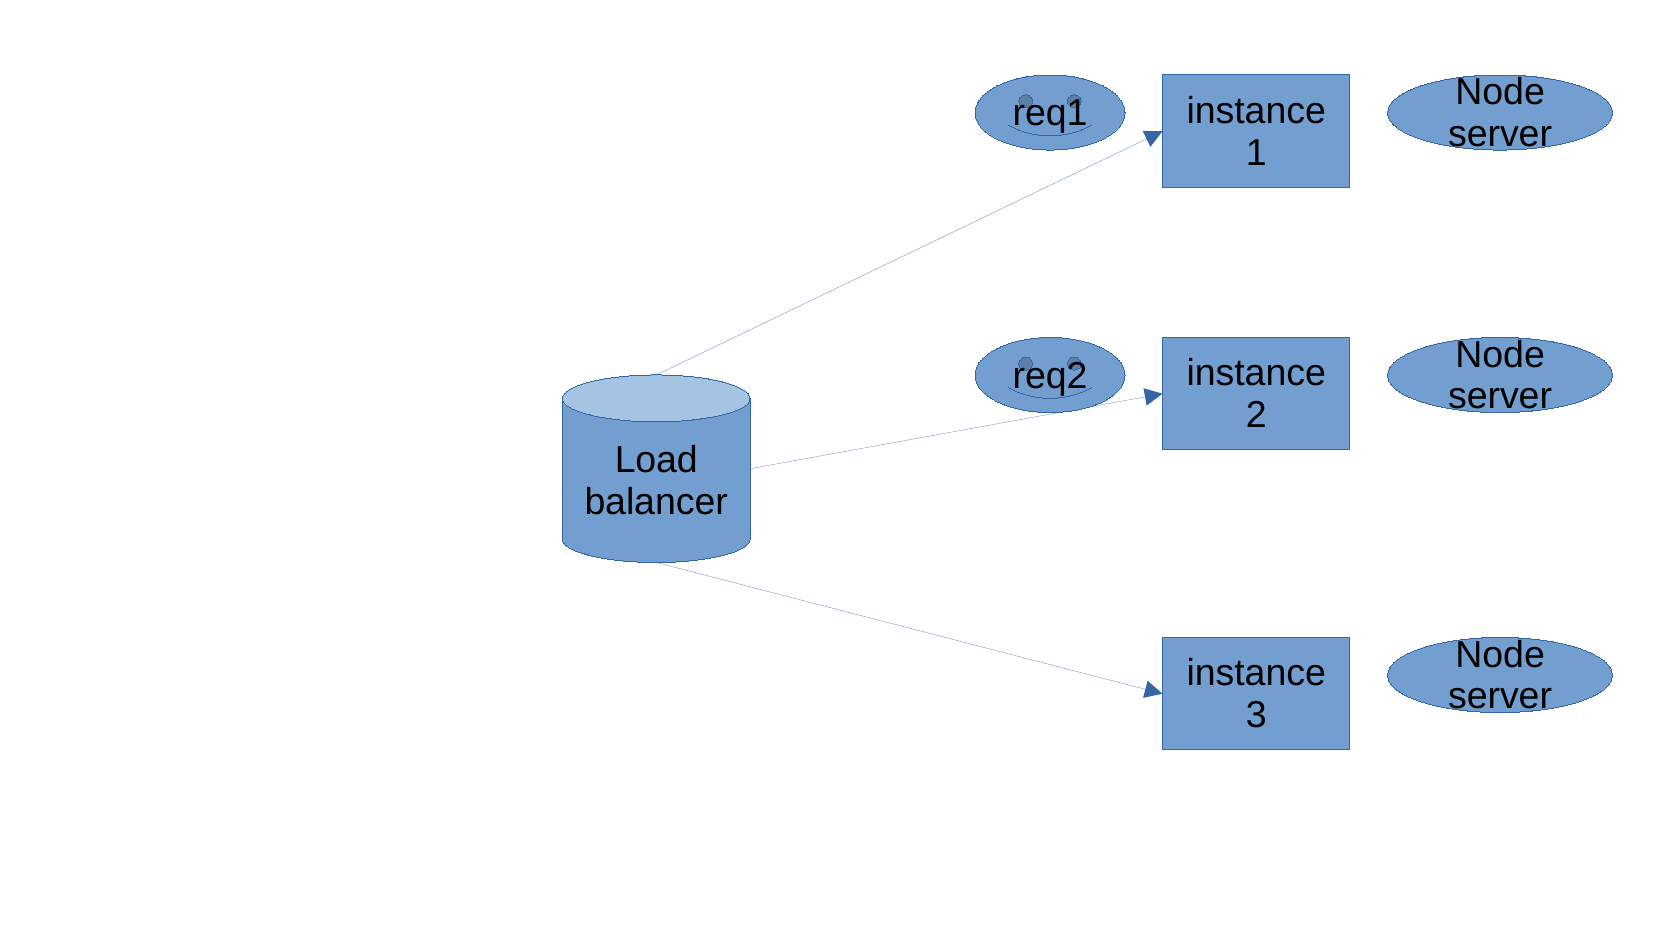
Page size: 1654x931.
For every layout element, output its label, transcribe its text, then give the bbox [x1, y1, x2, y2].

text_box req1 [975, 75, 1126, 151]
text_box Node server [1387, 75, 1613, 151]
text_box Node server [1387, 637, 1613, 713]
text_box instance1 [1162, 74, 1350, 188]
text_box Node server [1387, 337, 1613, 413]
text_box Load balancer [562, 399, 751, 563]
text_box req2 [975, 337, 1126, 413]
text_box instance2 [1162, 337, 1350, 450]
text_box instance3 [1162, 637, 1350, 750]
